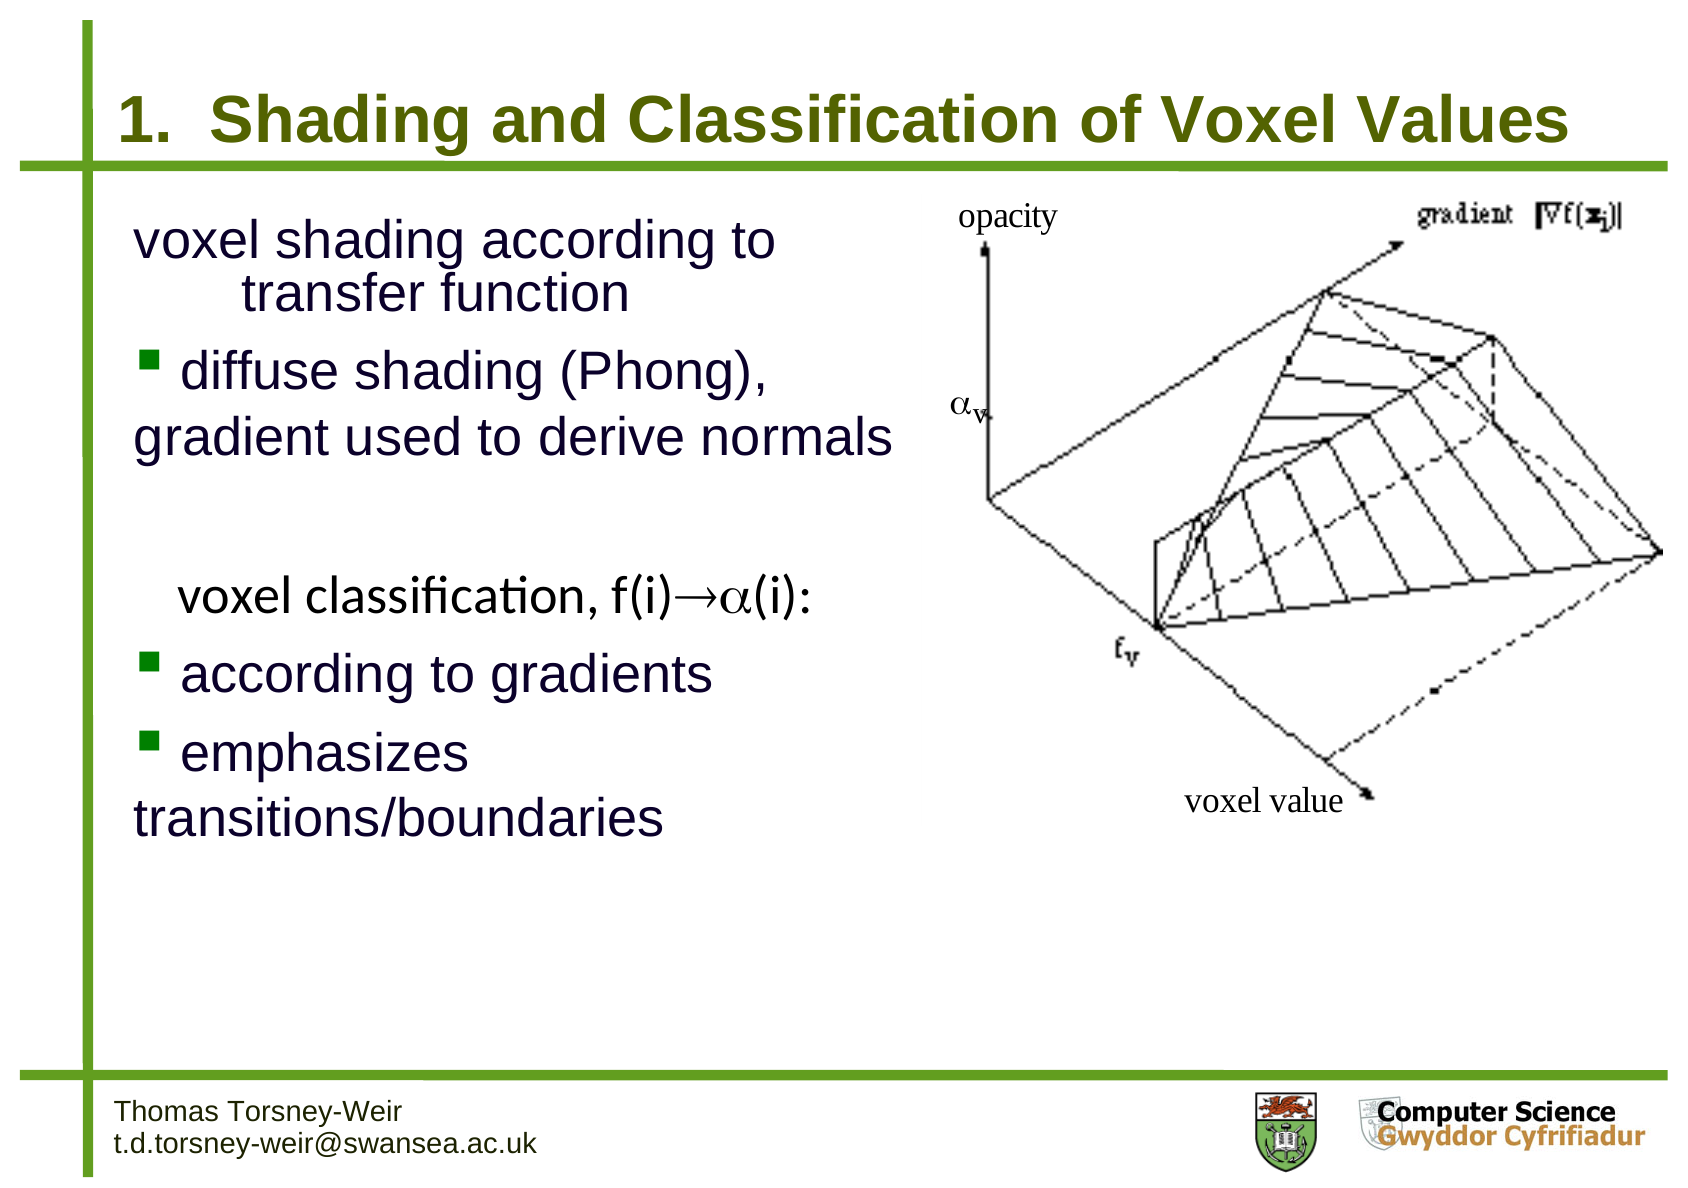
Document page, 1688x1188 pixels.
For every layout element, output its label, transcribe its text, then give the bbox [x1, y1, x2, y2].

picture [1240, 1092, 1654, 1173]
picture [920, 194, 1663, 826]
title 1. Shading and Classification of Voxel Values [101, 29, 1666, 166]
list voxel shading according to transfer function diffuse shading (Phong), gradient used to derive normals voxel classification, f(i)(i): according to gradients emphasizes transitions/boundaries [117, 209, 965, 1060]
